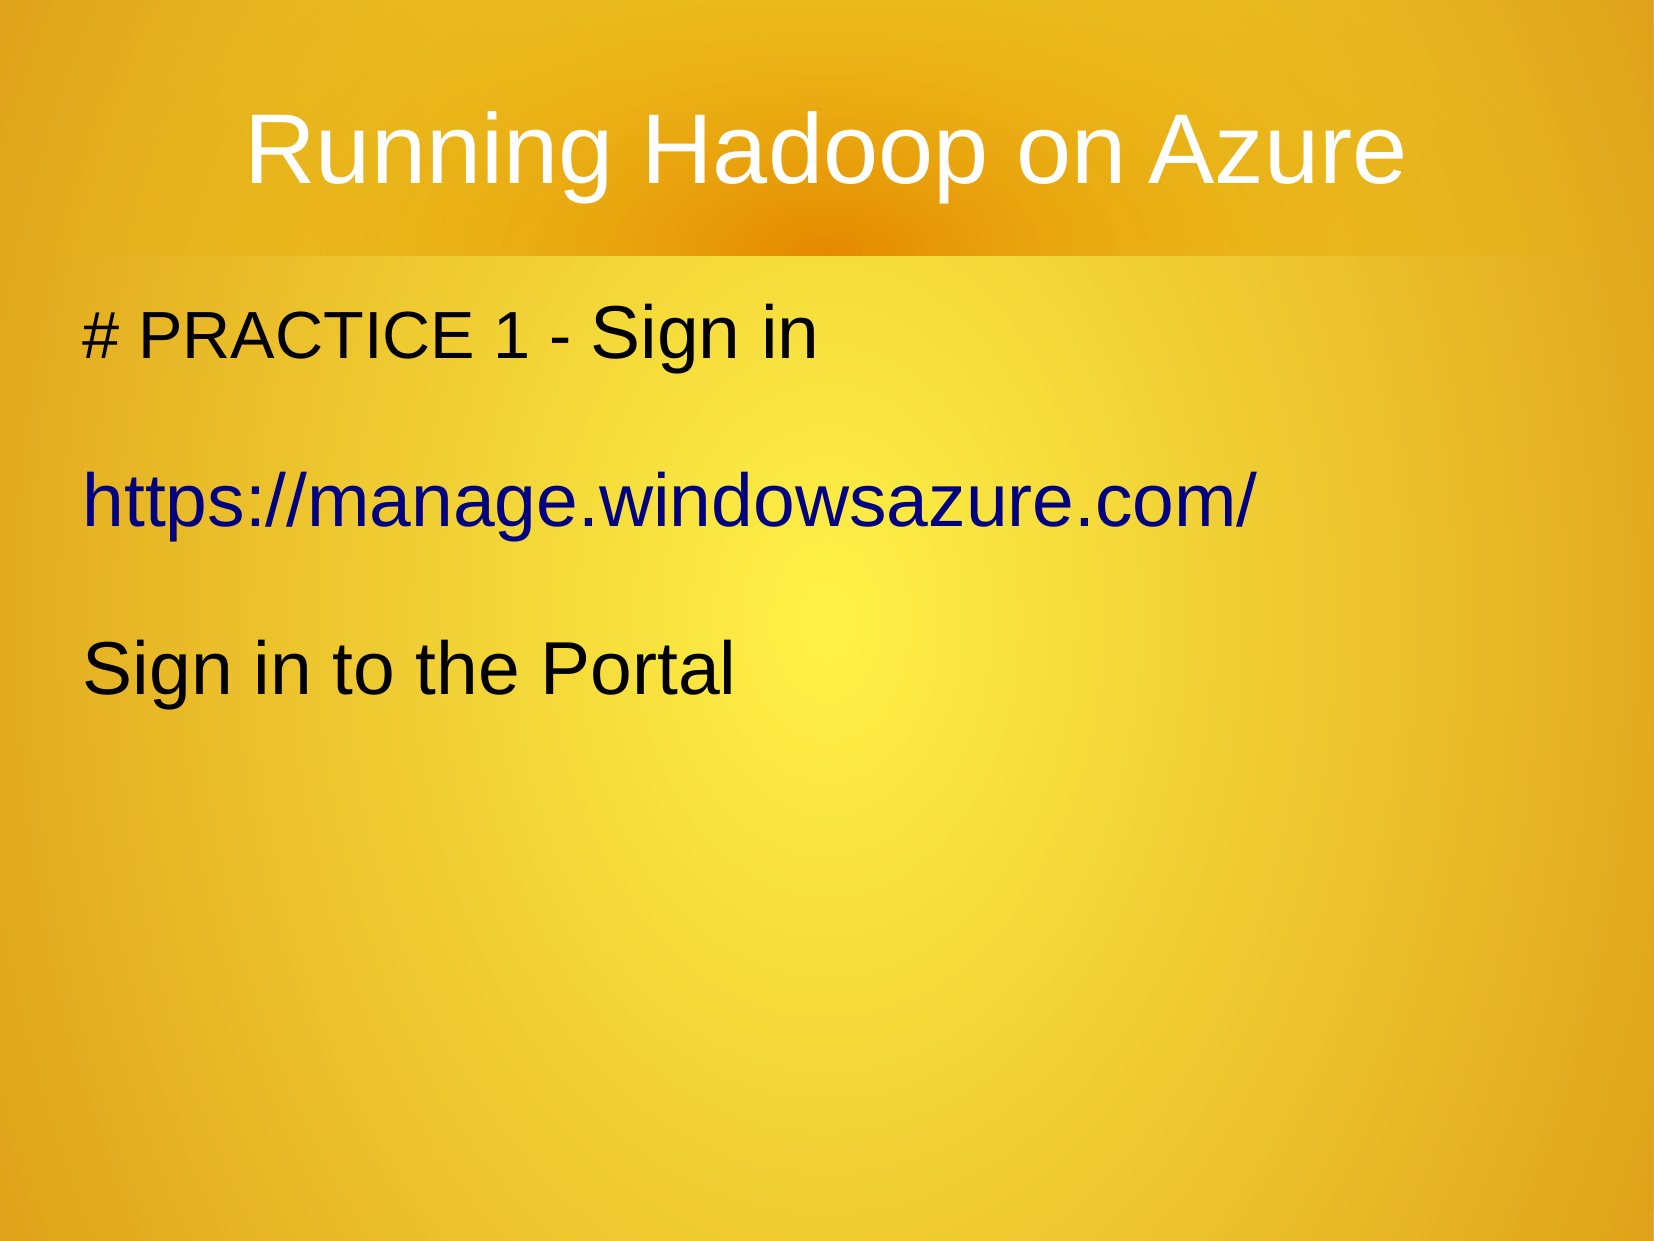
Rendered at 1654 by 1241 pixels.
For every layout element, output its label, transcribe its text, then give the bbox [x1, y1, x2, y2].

subtitle # PRACTICE 1 - Sign in https://manage.windowsazure.com/ Sign in to the Portal [82, 290, 1571, 1037]
title Running Hadoop on Azure [82, 47, 1571, 252]
